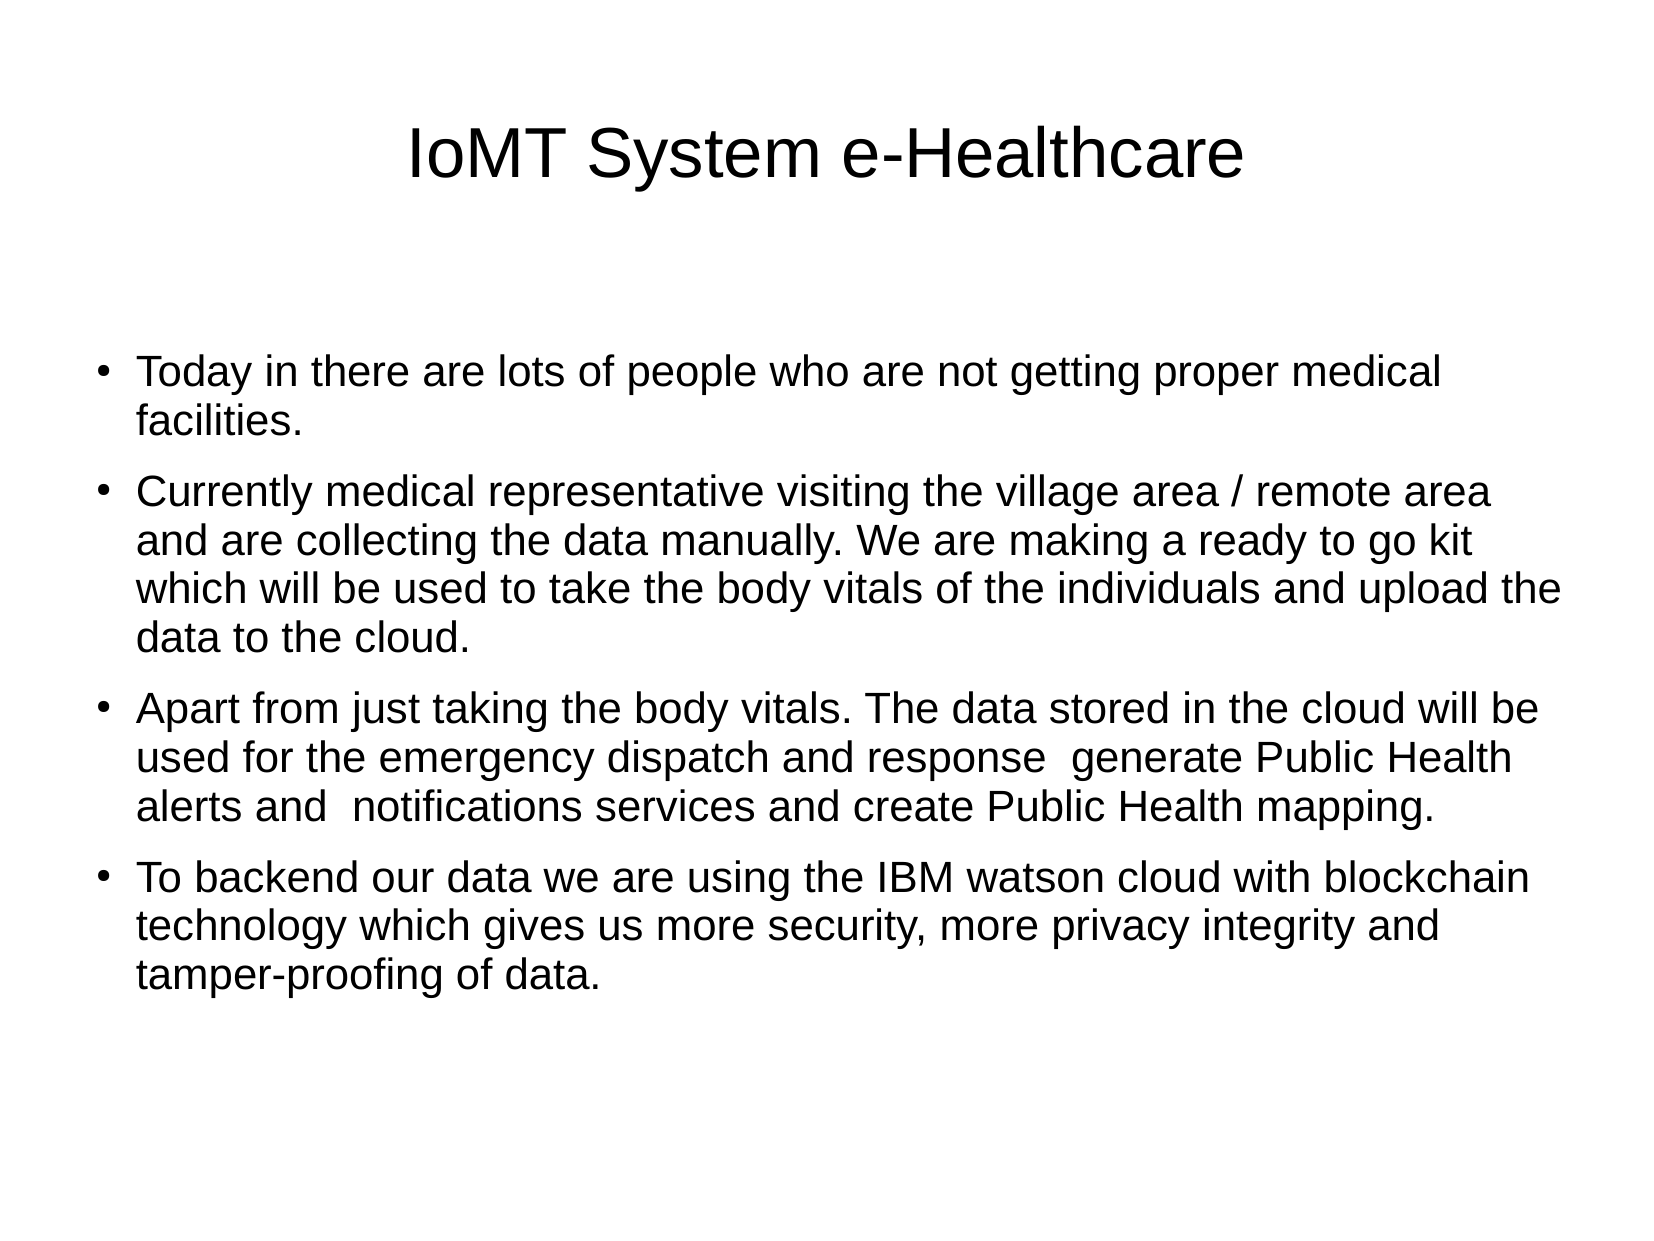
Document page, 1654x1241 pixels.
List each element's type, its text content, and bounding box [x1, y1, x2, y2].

title IoMT System e-Healthcare [82, 49, 1571, 257]
list Today in there are lots of people who are not getting proper medical facilities. Currently medical representative visiting the village area / remote area and are collecting the data manually. We are making a ready to go kit which will be used to take the body vitals of the individuals and upload the data to the cloud. Apart from just taking the body vitals. The data stored in the cloud will be used for the emergency dispatch and response generate Public Health alerts and notifications services and create Public Health mapping. To backend our data we are using the IBM watson cloud with blockchain technology which gives us more security, more privacy integrity and tamper-proofing of data. [82, 290, 1571, 1010]
